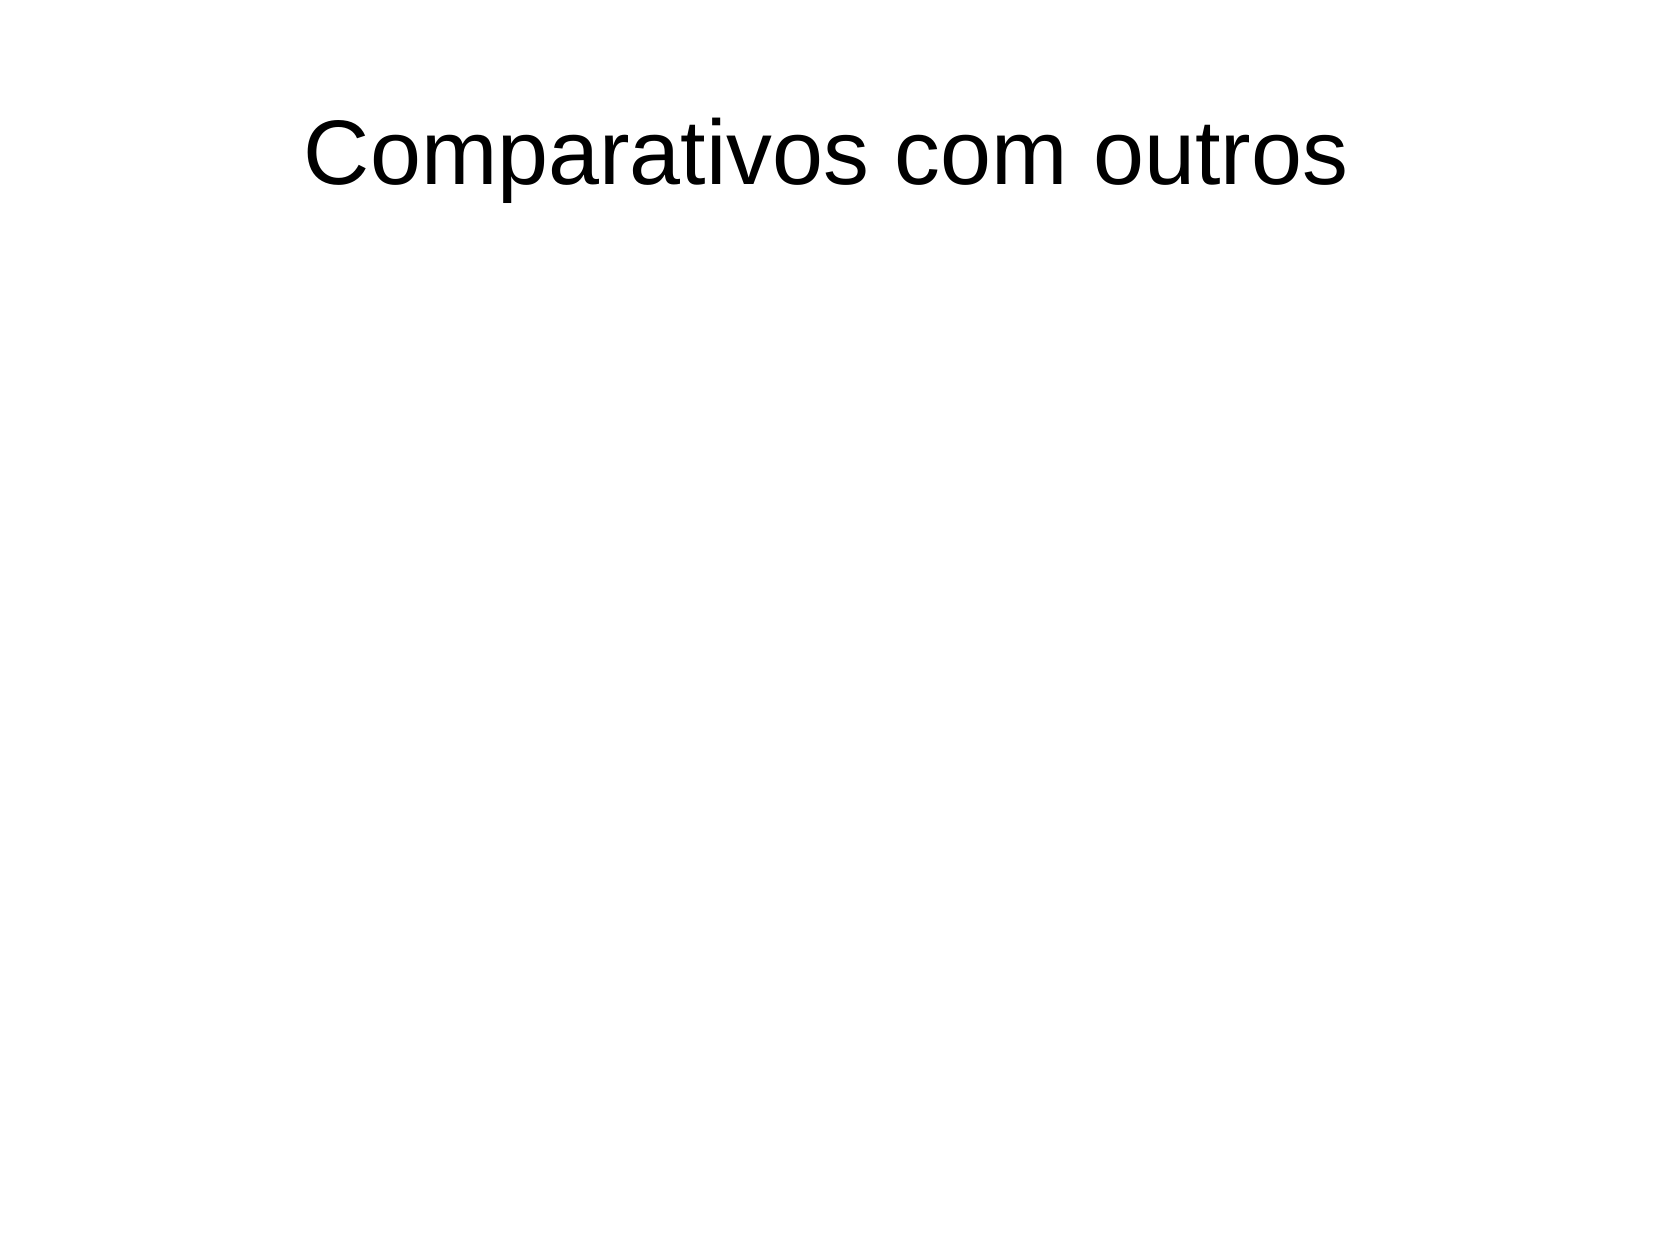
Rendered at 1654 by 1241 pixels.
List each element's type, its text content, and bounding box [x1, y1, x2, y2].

title Comparativos com outros [82, 56, 1571, 250]
